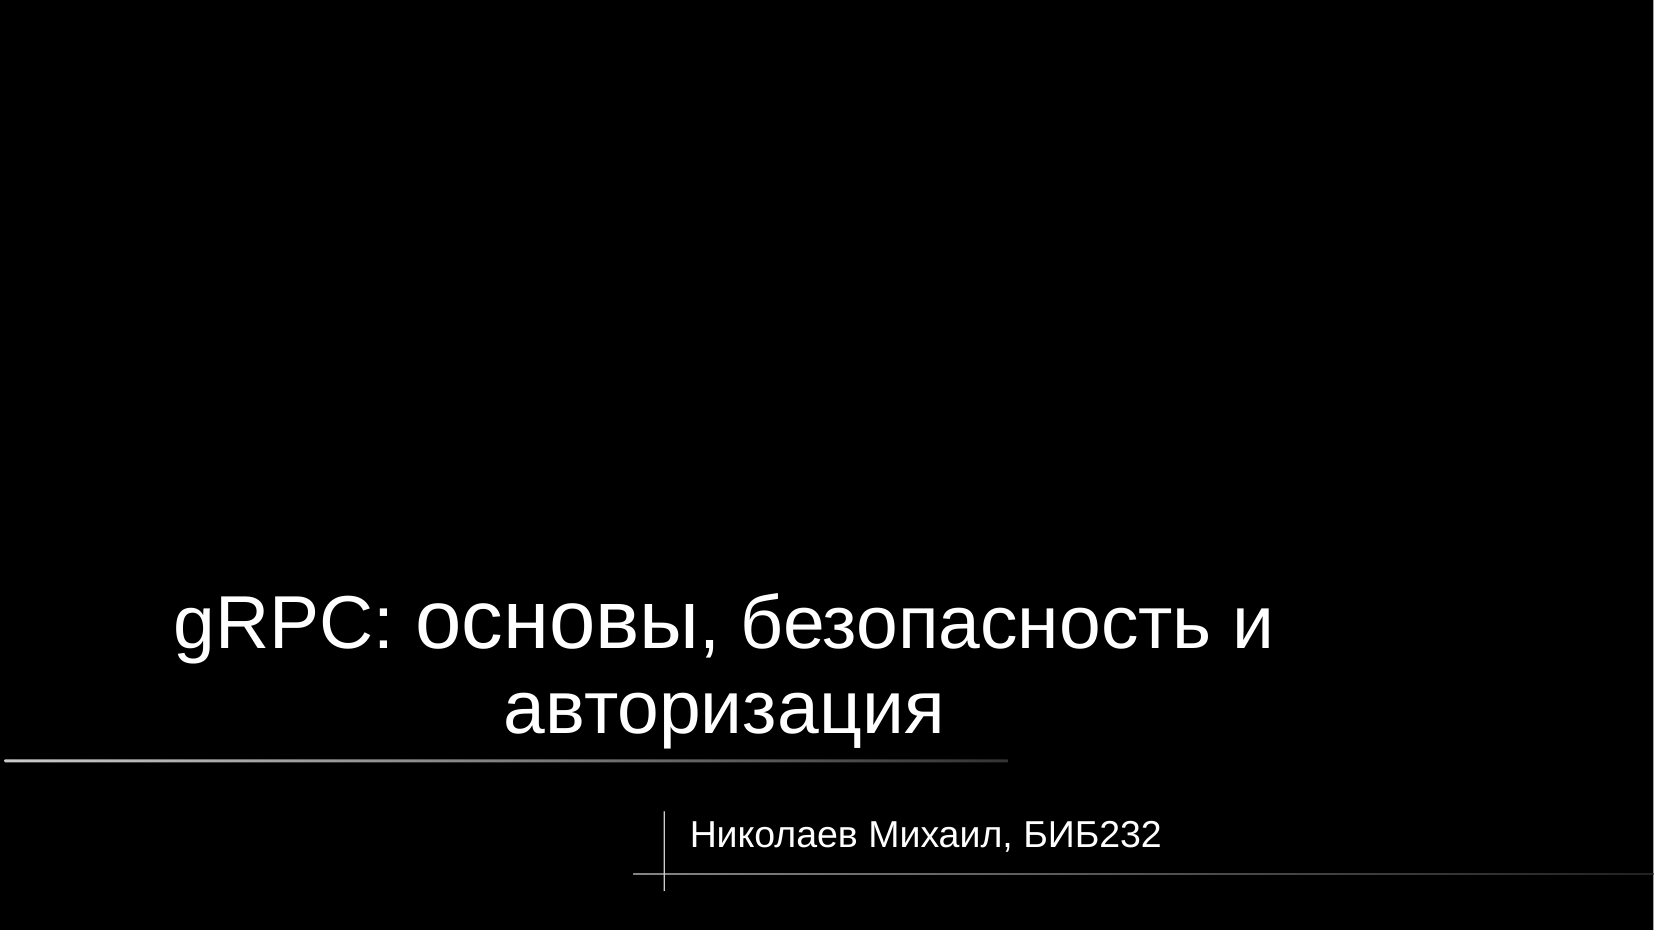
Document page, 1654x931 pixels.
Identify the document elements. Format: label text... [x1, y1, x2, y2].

text_box Николаев Михаил, БИБ232 [675, 805, 1201, 863]
title gRPC: основы, безопасность и авторизация [0, 572, 1463, 751]
